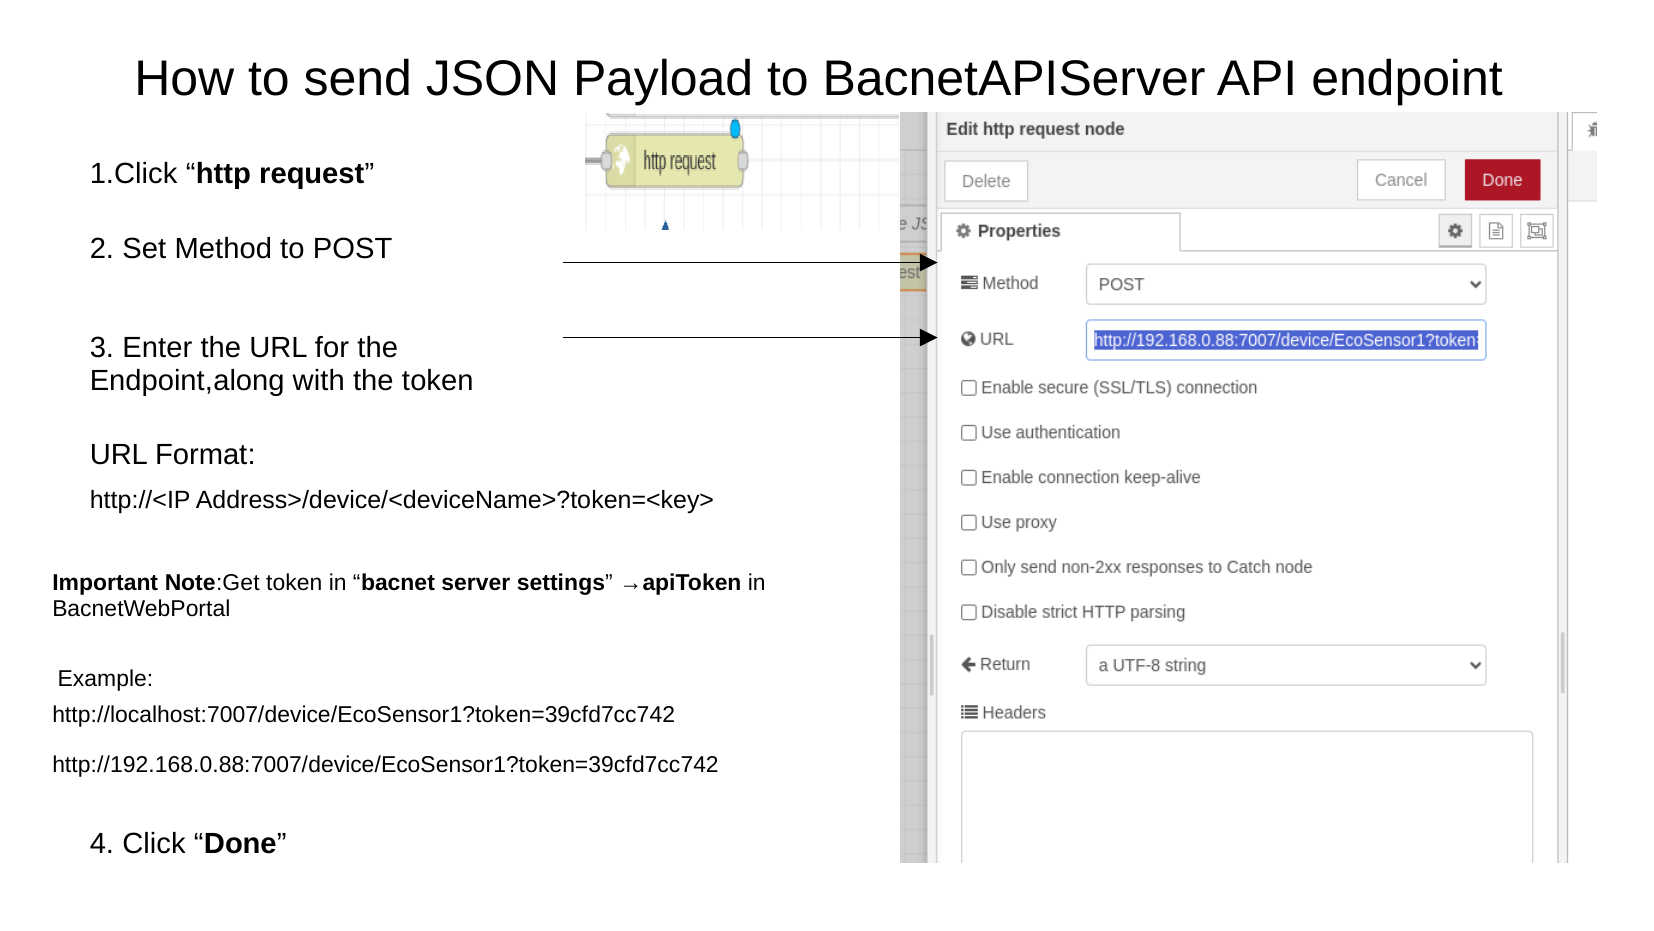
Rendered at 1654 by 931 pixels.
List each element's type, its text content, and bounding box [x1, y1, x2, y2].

picture [585, 113, 899, 230]
text_box 2. Set Method to POST [75, 249, 526, 323]
text_box 1.Click “http request” [75, 150, 526, 249]
text_box http://localhost:7007/device/EcoSensor1?token=39cfd7cc742 http://192.168.0.88:7007/device/EcoSensor1?token=39cfd7cc742 [37, 694, 826, 834]
picture [900, 112, 1597, 863]
text_box URL Format: [75, 430, 676, 478]
text_box 4. Click “Done” [75, 819, 526, 868]
text_box Example: [42, 658, 306, 699]
text_box Important Note:Get token in “bacnet server settings” →apiToken in BacnetWebPortal [37, 562, 826, 629]
text_box 3. Enter the URL for the Endpoint,along with the token [75, 323, 526, 405]
text_box http://<IP Address>/device/<deviceName>?token=<key> [75, 478, 826, 559]
title How to send JSON Payload to BacnetAPIServer API endpoint [75, 0, 1564, 156]
